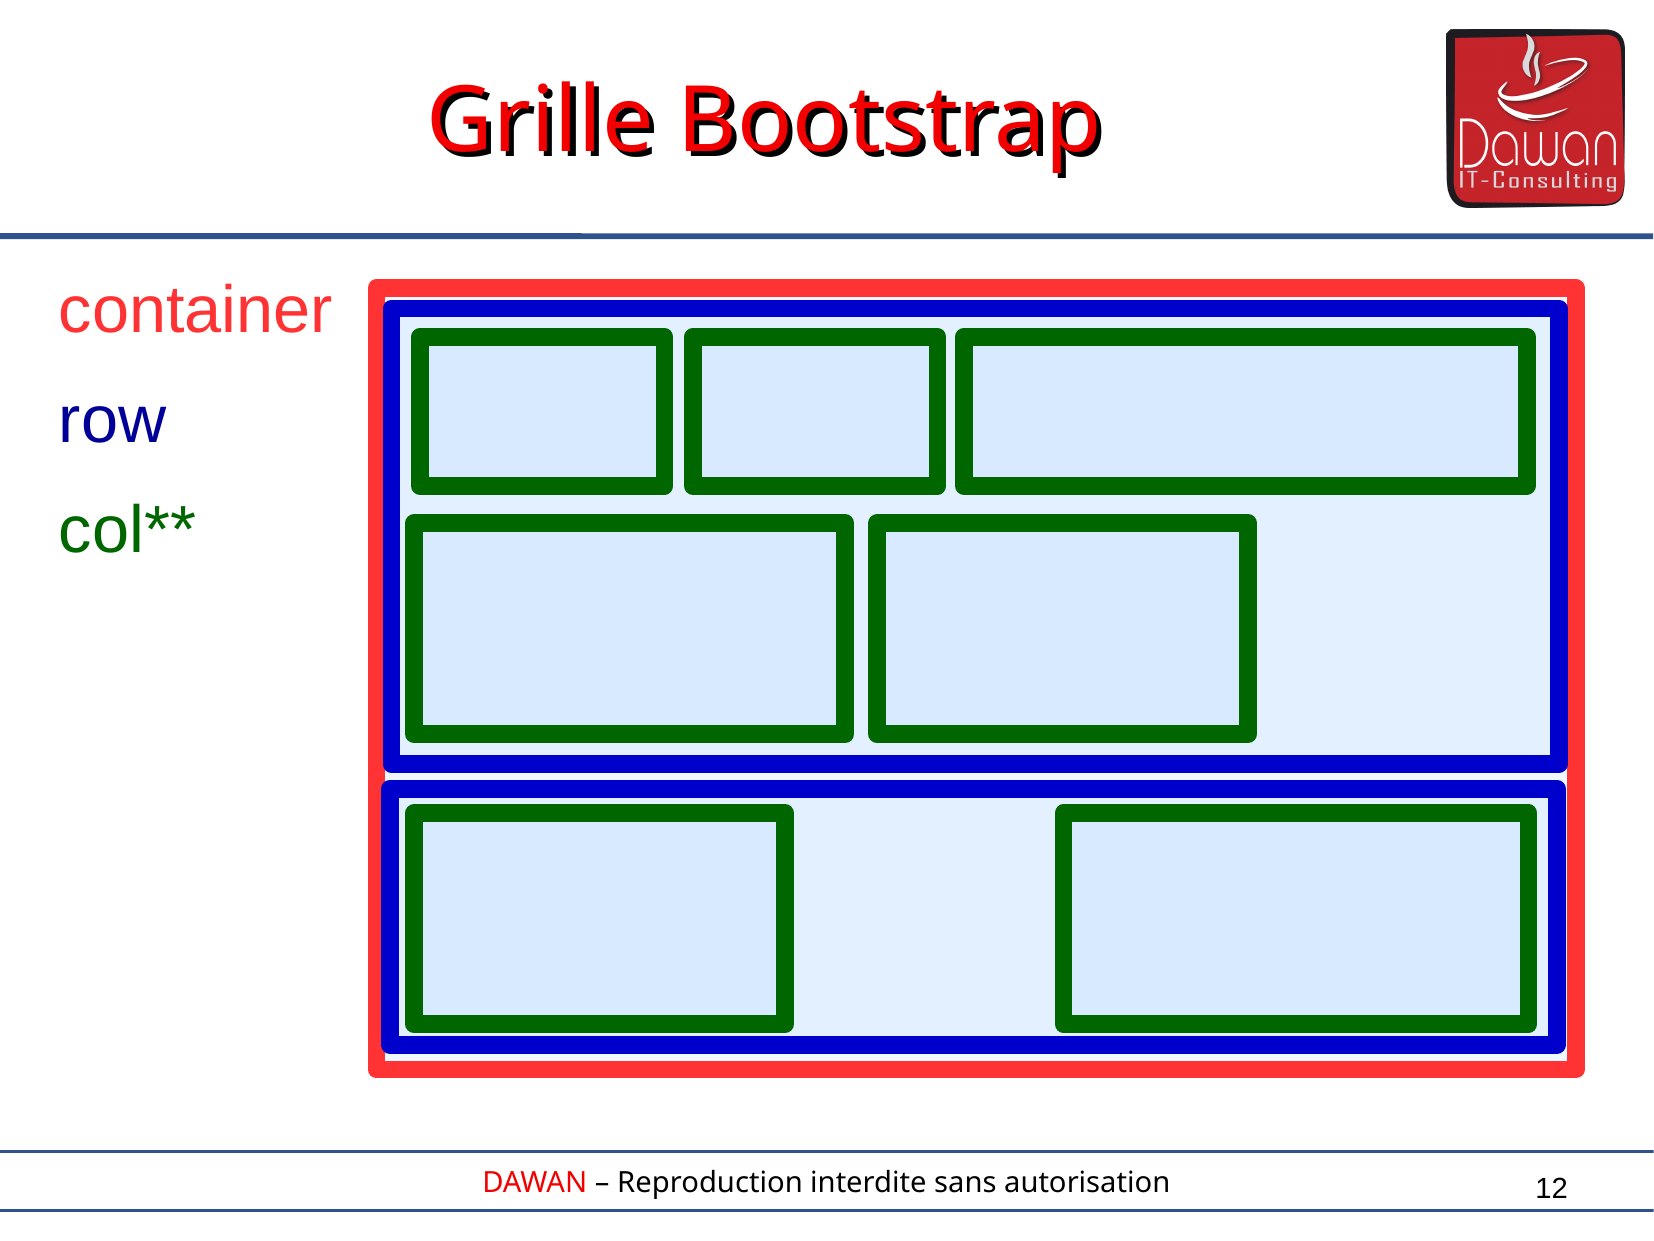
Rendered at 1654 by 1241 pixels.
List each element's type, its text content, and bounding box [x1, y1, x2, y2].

text_box [1535, 1169, 1595, 1234]
text_box [376, 288, 1576, 1070]
list container row col** [59, 265, 1595, 1094]
title Grille Bootstrap [59, 24, 1447, 206]
